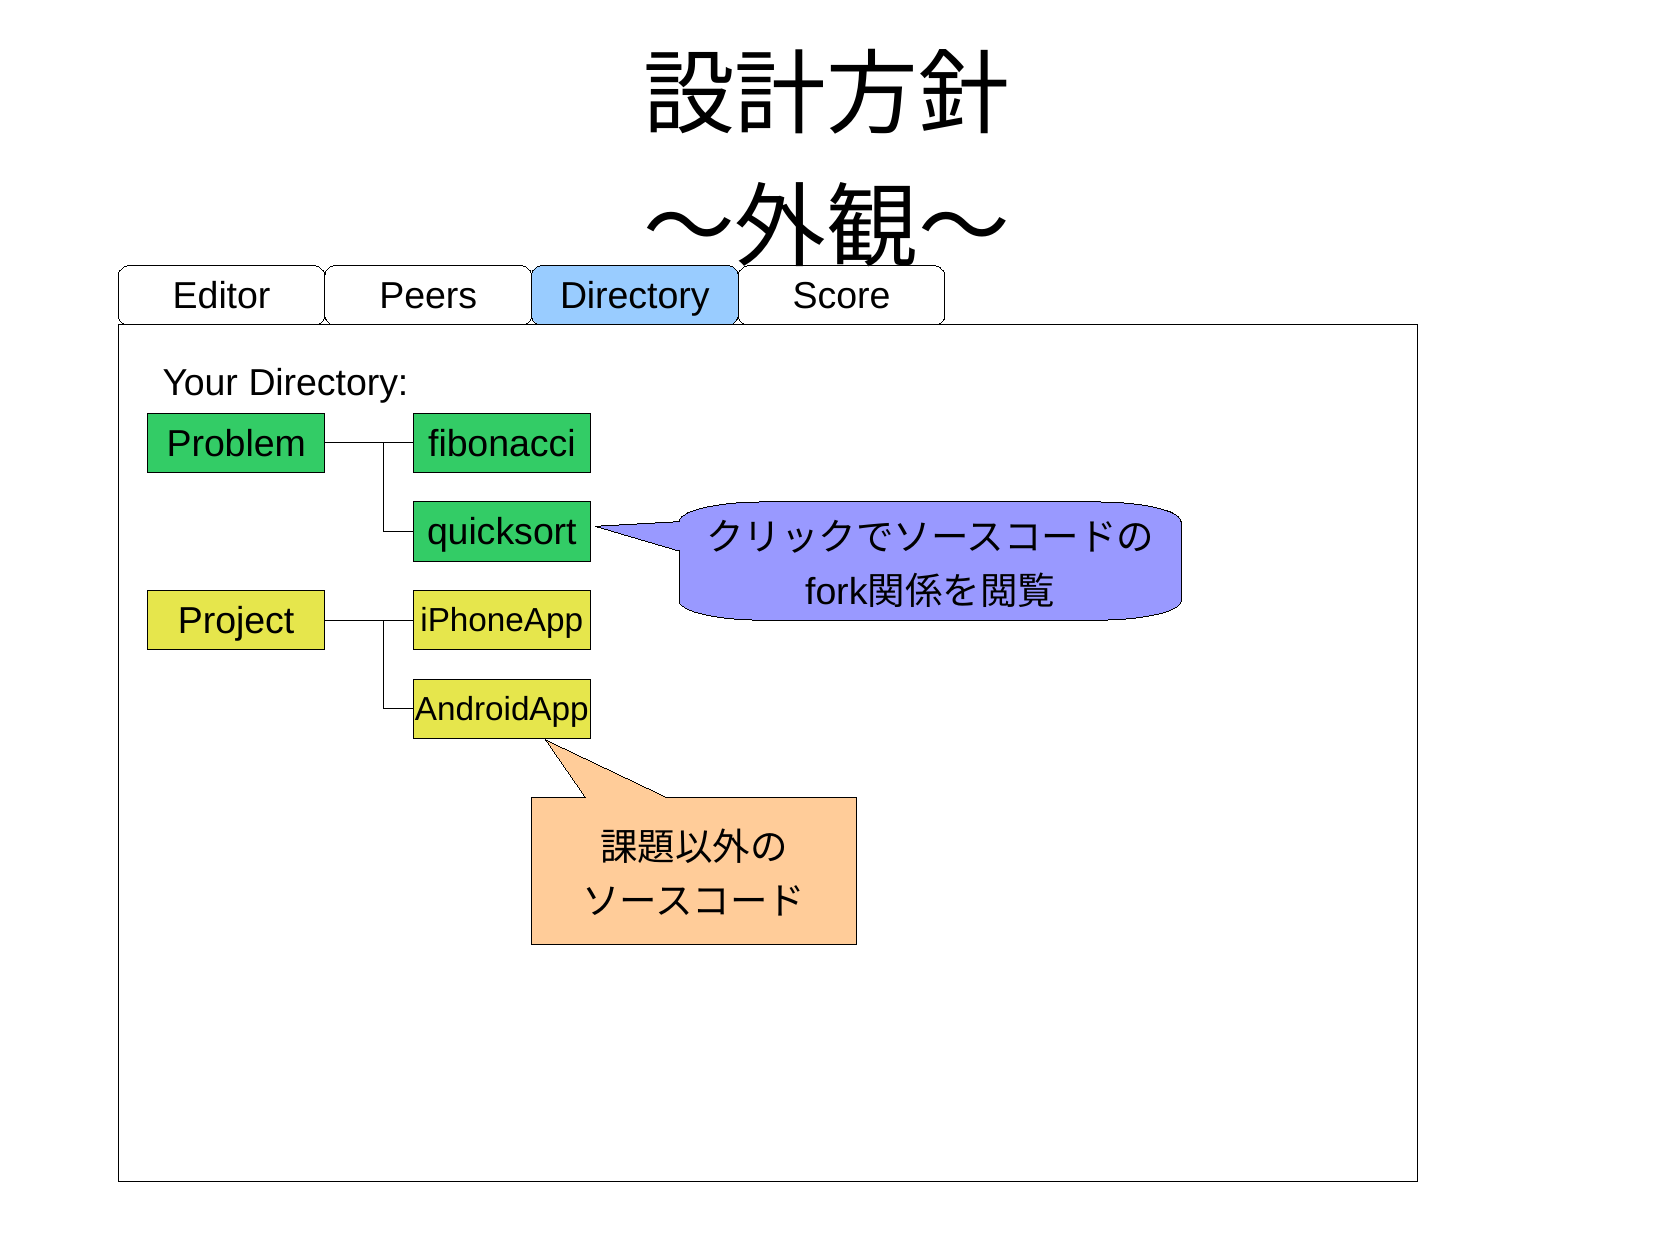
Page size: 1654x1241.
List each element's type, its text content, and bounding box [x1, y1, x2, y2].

text_box Score [738, 265, 945, 325]
text_box fibonacci [413, 413, 591, 473]
text_box Peers [325, 265, 532, 324]
text_box Directory [531, 265, 738, 324]
text_box Problem [147, 413, 325, 473]
text_box Your Directory: [147, 354, 798, 412]
text_box Project [147, 590, 325, 650]
text_box 課題以外の ソースコード [531, 739, 857, 945]
text_box Editor [118, 265, 325, 324]
title 設計方針 ～外観～ [82, 36, 1571, 270]
text_box iPhoneApp [413, 590, 591, 650]
text_box quicksort [413, 501, 591, 562]
text_box AndroidApp [413, 679, 591, 739]
text_box クリックでソースコードの fork関係を閲覧 [595, 501, 1182, 621]
